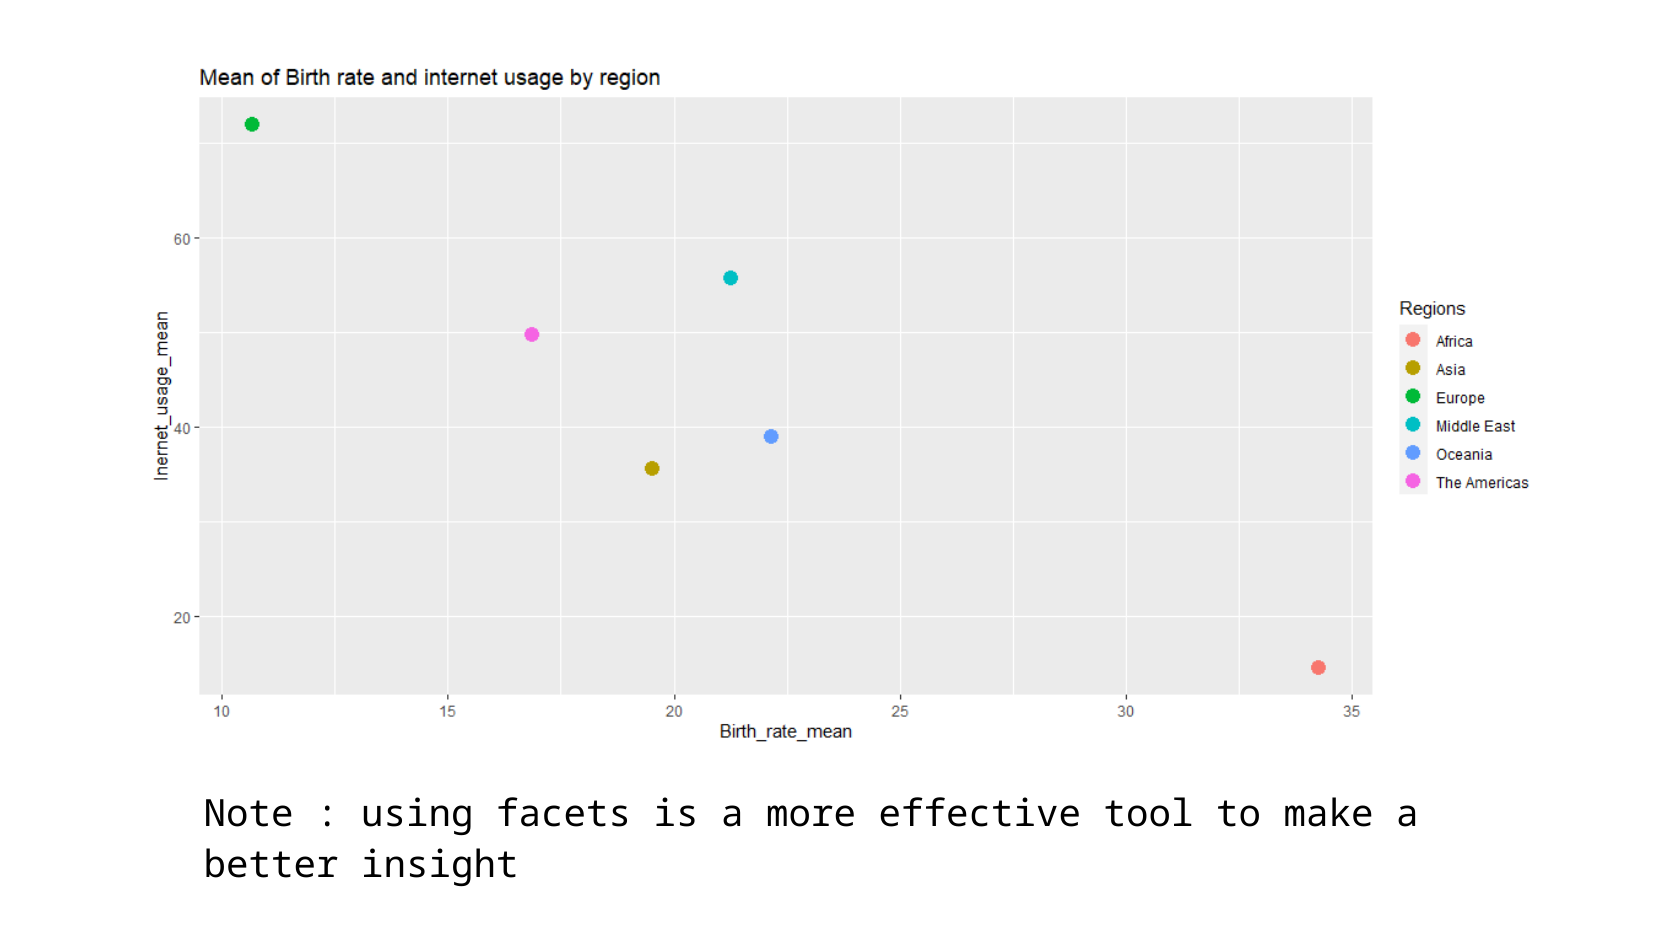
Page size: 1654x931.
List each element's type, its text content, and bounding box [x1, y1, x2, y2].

text_box Note : using facets is a more effective tool to make a better insight [188, 779, 1583, 889]
picture [143, 58, 1548, 750]
